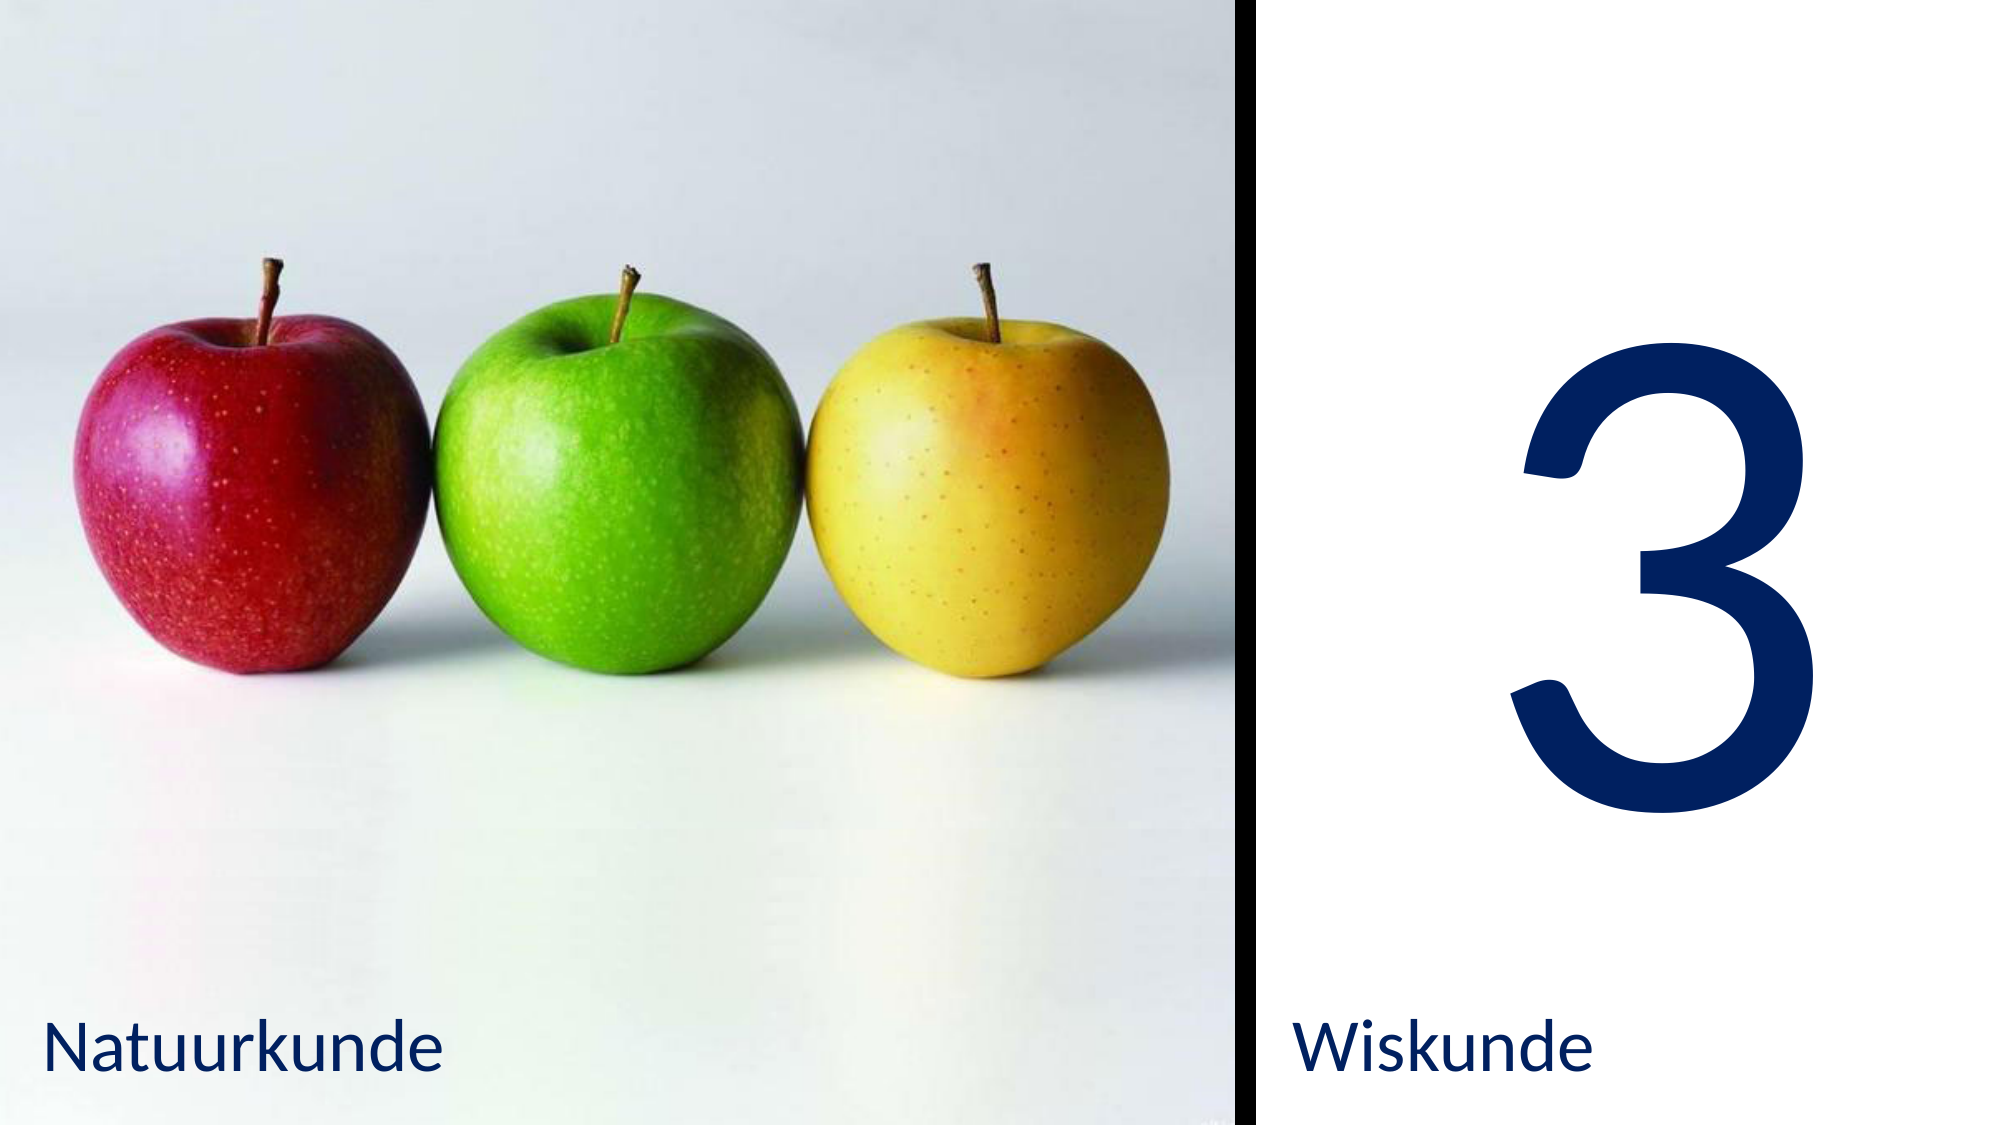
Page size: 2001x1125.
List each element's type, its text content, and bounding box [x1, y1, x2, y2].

text_box Wiskunde [1278, 989, 1676, 1095]
picture [0, 0, 1235, 1125]
text_box Natuurkunde [27, 989, 543, 1095]
text_box 3 [1462, 84, 1856, 960]
